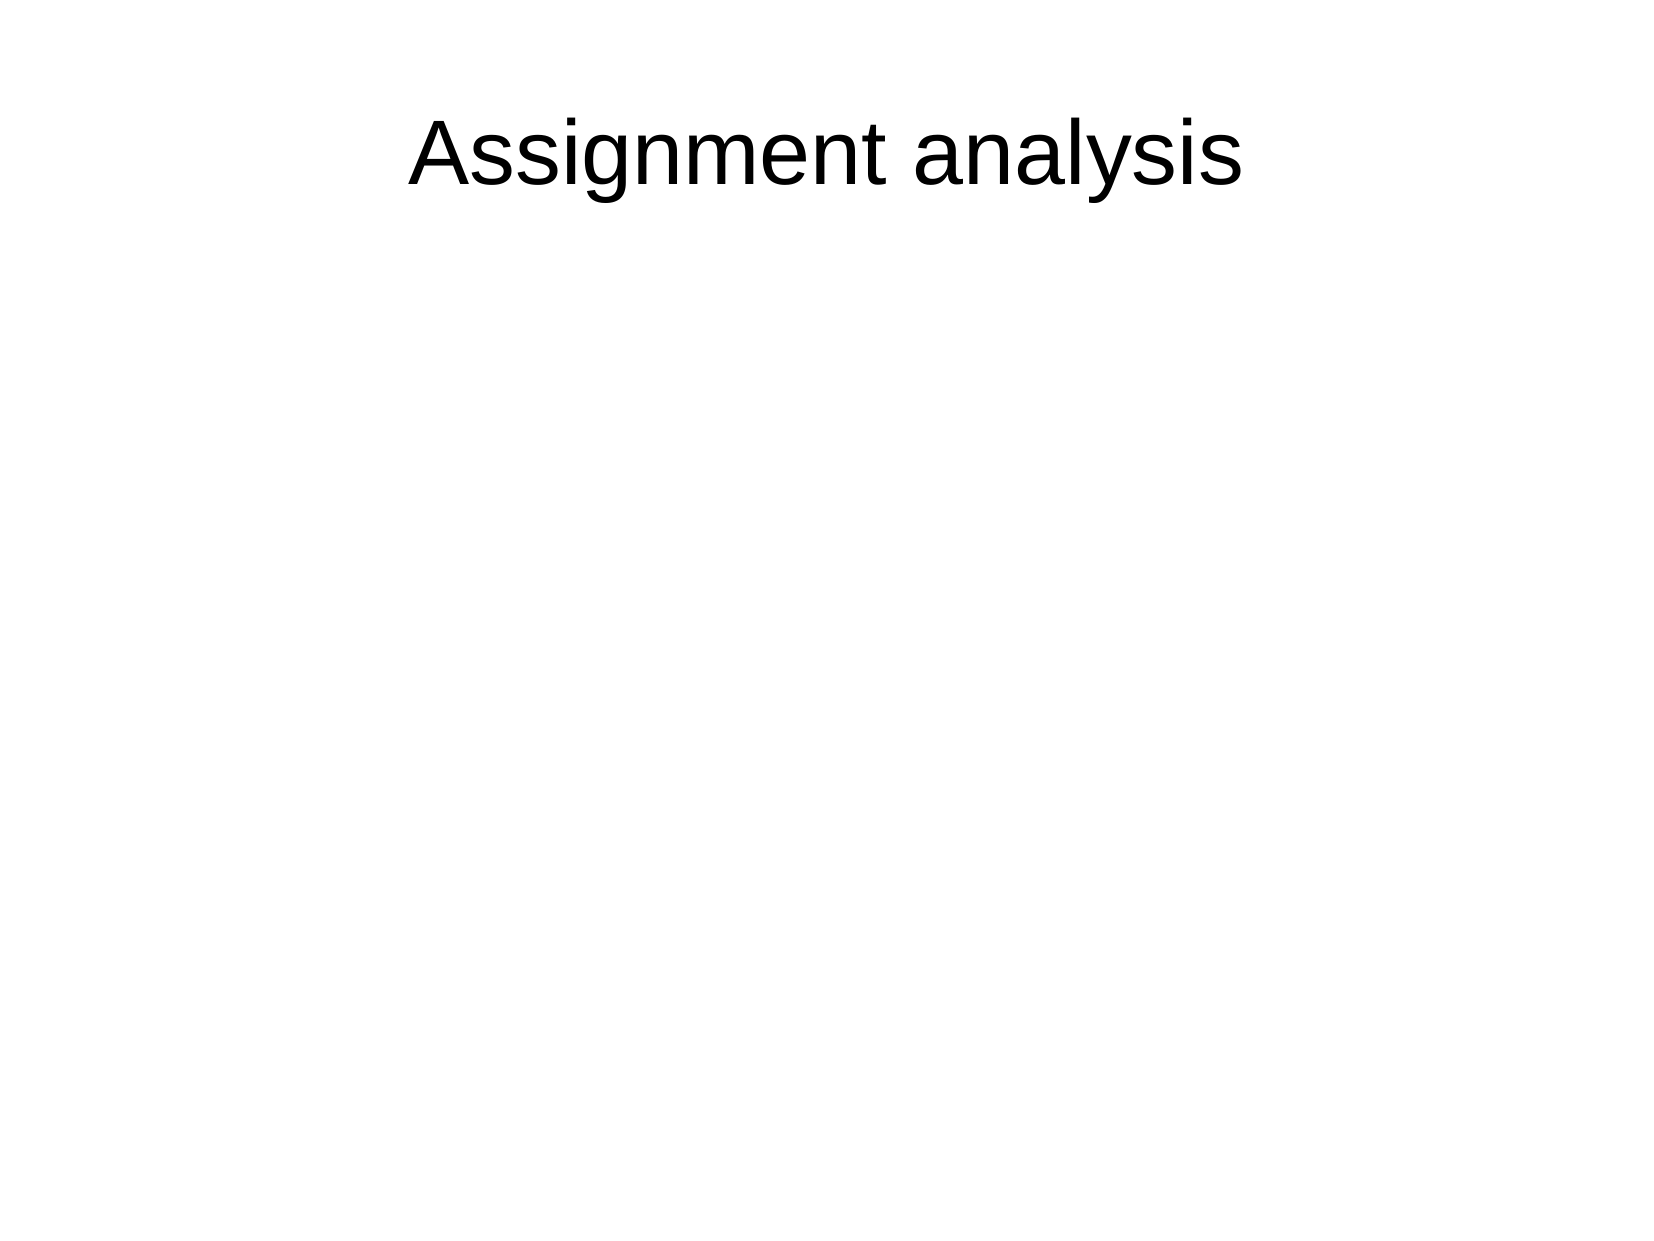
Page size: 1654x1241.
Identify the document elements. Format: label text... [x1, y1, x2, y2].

title Assignment analysis [82, 49, 1571, 257]
